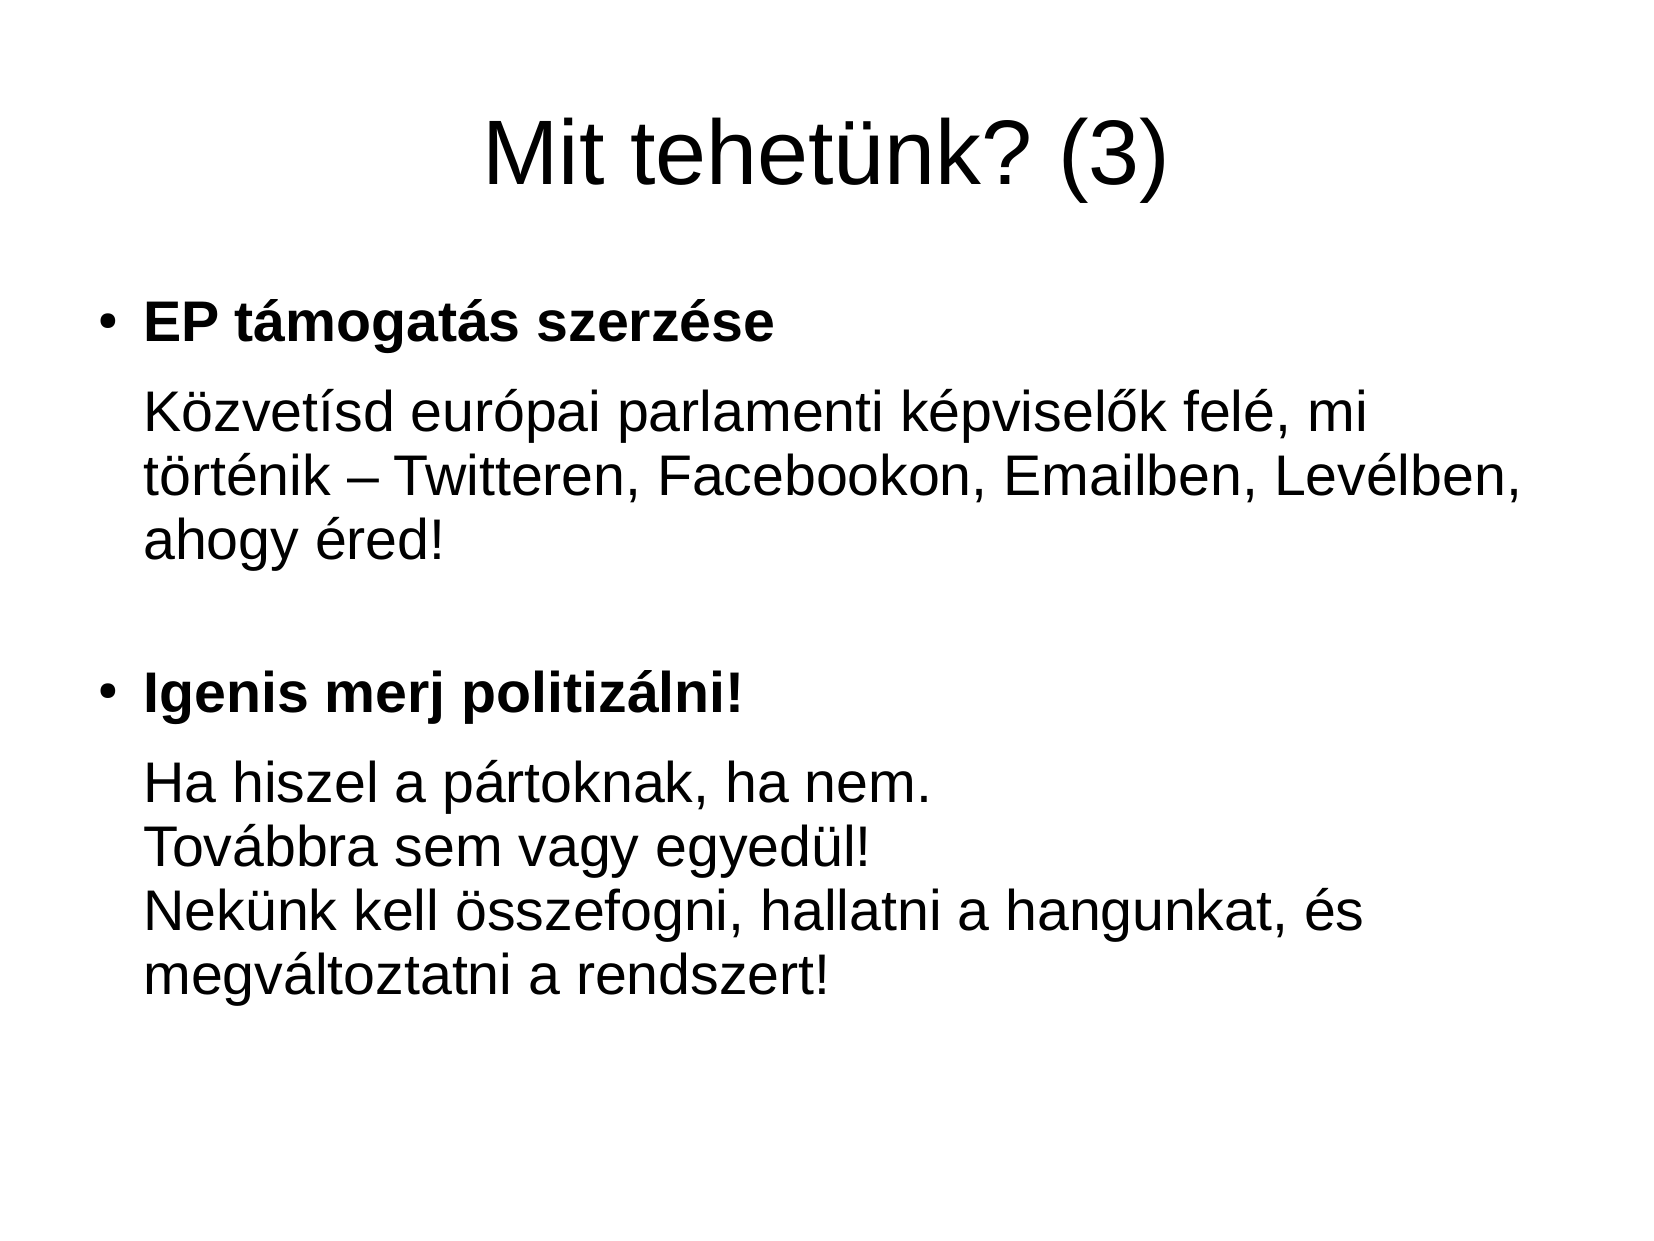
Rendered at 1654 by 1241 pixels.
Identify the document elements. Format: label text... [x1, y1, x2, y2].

title Mit tehetünk? (3) [82, 49, 1571, 257]
list EP támogatás szerzése Közvetísd európai parlamenti képviselők felé, mi történik – Twitteren, Facebookon, Emailben, Levélben, ahogy éred! Igenis merj politizálni! Ha hiszel a pártoknak, ha nem. Továbbra sem vagy egyedül! Nekünk kell összefogni, hallatni a hangunkat, és megváltoztatni a rendszert! [82, 290, 1571, 1010]
